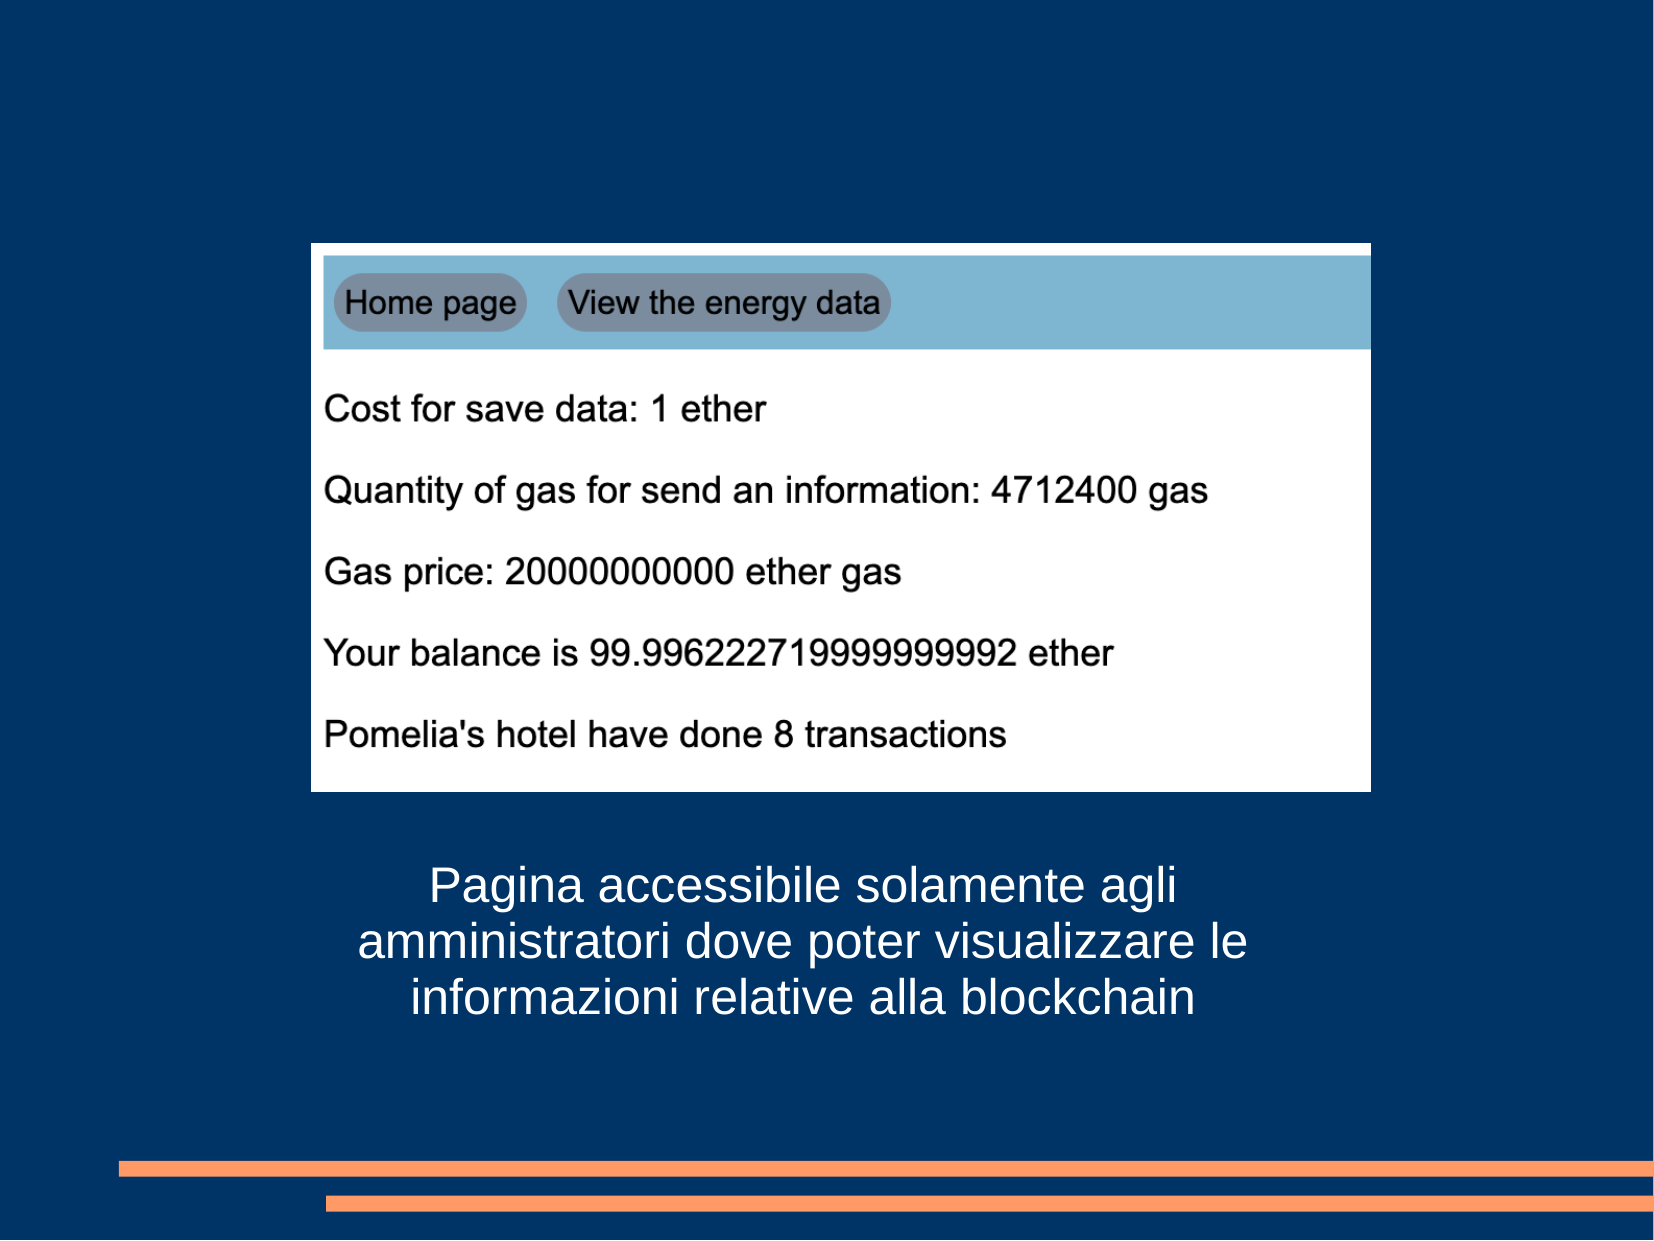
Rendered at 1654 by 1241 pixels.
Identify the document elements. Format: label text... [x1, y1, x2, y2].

text_box Pagina accessibile solamente agli amministratori dove poter visualizzare le informazioni relative alla blockchain [342, 850, 1318, 1033]
picture [311, 243, 1371, 792]
